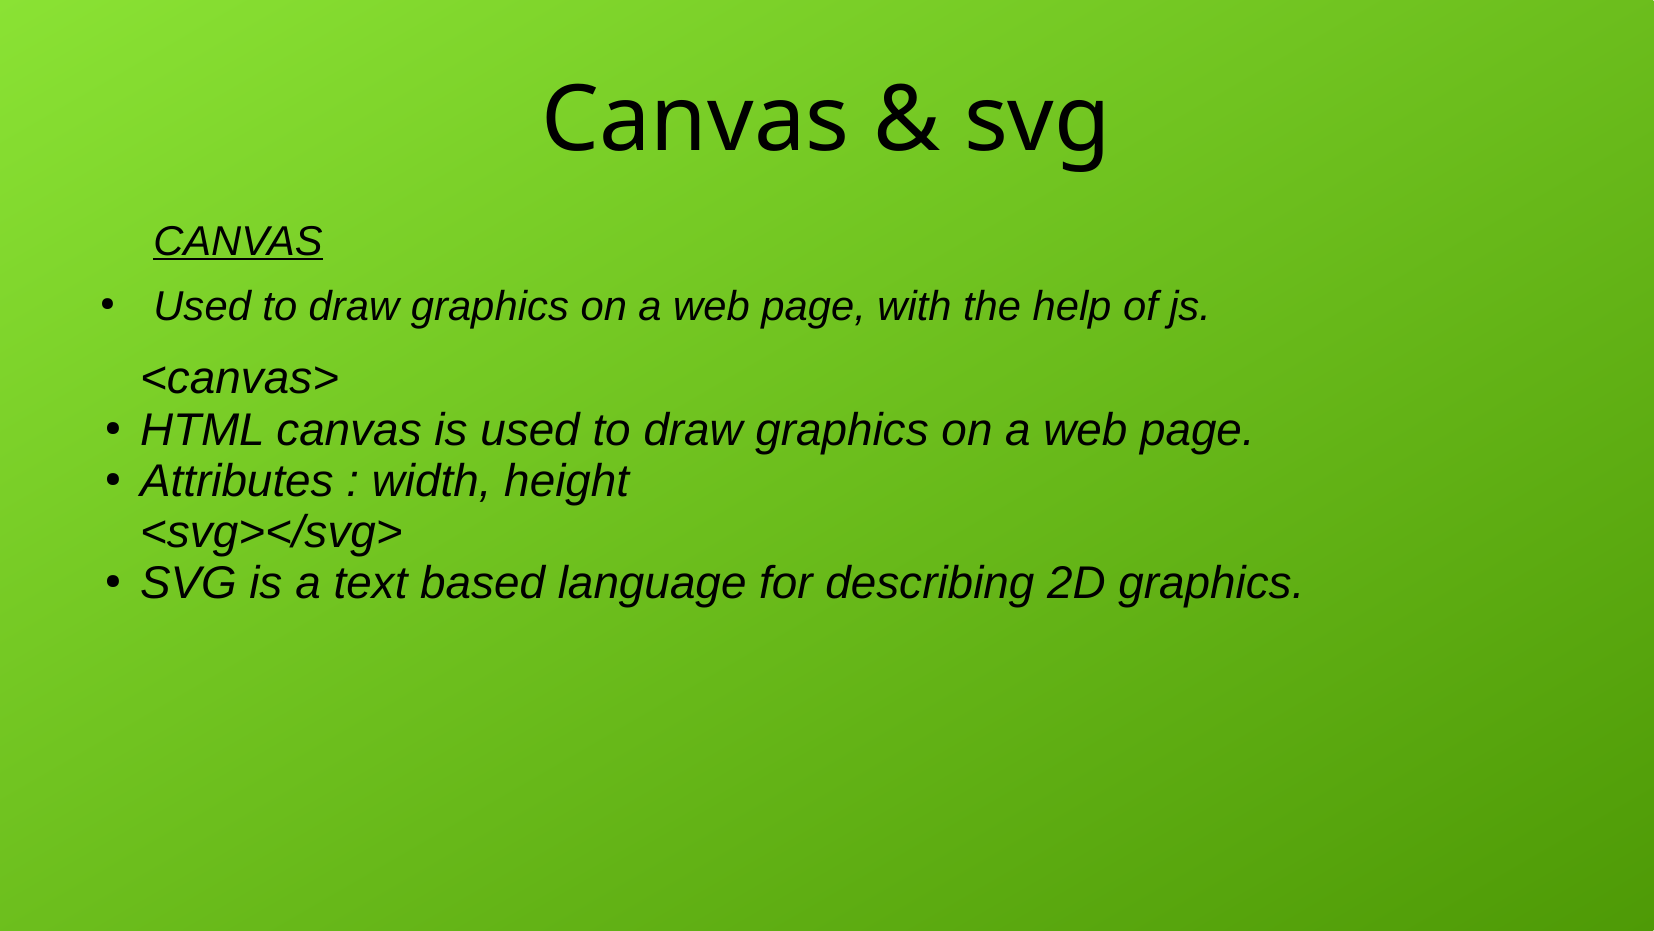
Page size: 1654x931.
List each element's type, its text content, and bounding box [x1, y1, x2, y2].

list CANVAS Used to draw graphics on a web page, with the help of js. [82, 217, 1571, 757]
title Canvas & svg [82, 36, 1571, 193]
text_box <canvas> HTML canvas is used to draw graphics on a web page. Attributes : width, height <svg></svg> SVG is a text based language for describing 2D graphics. [90, 345, 1443, 799]
